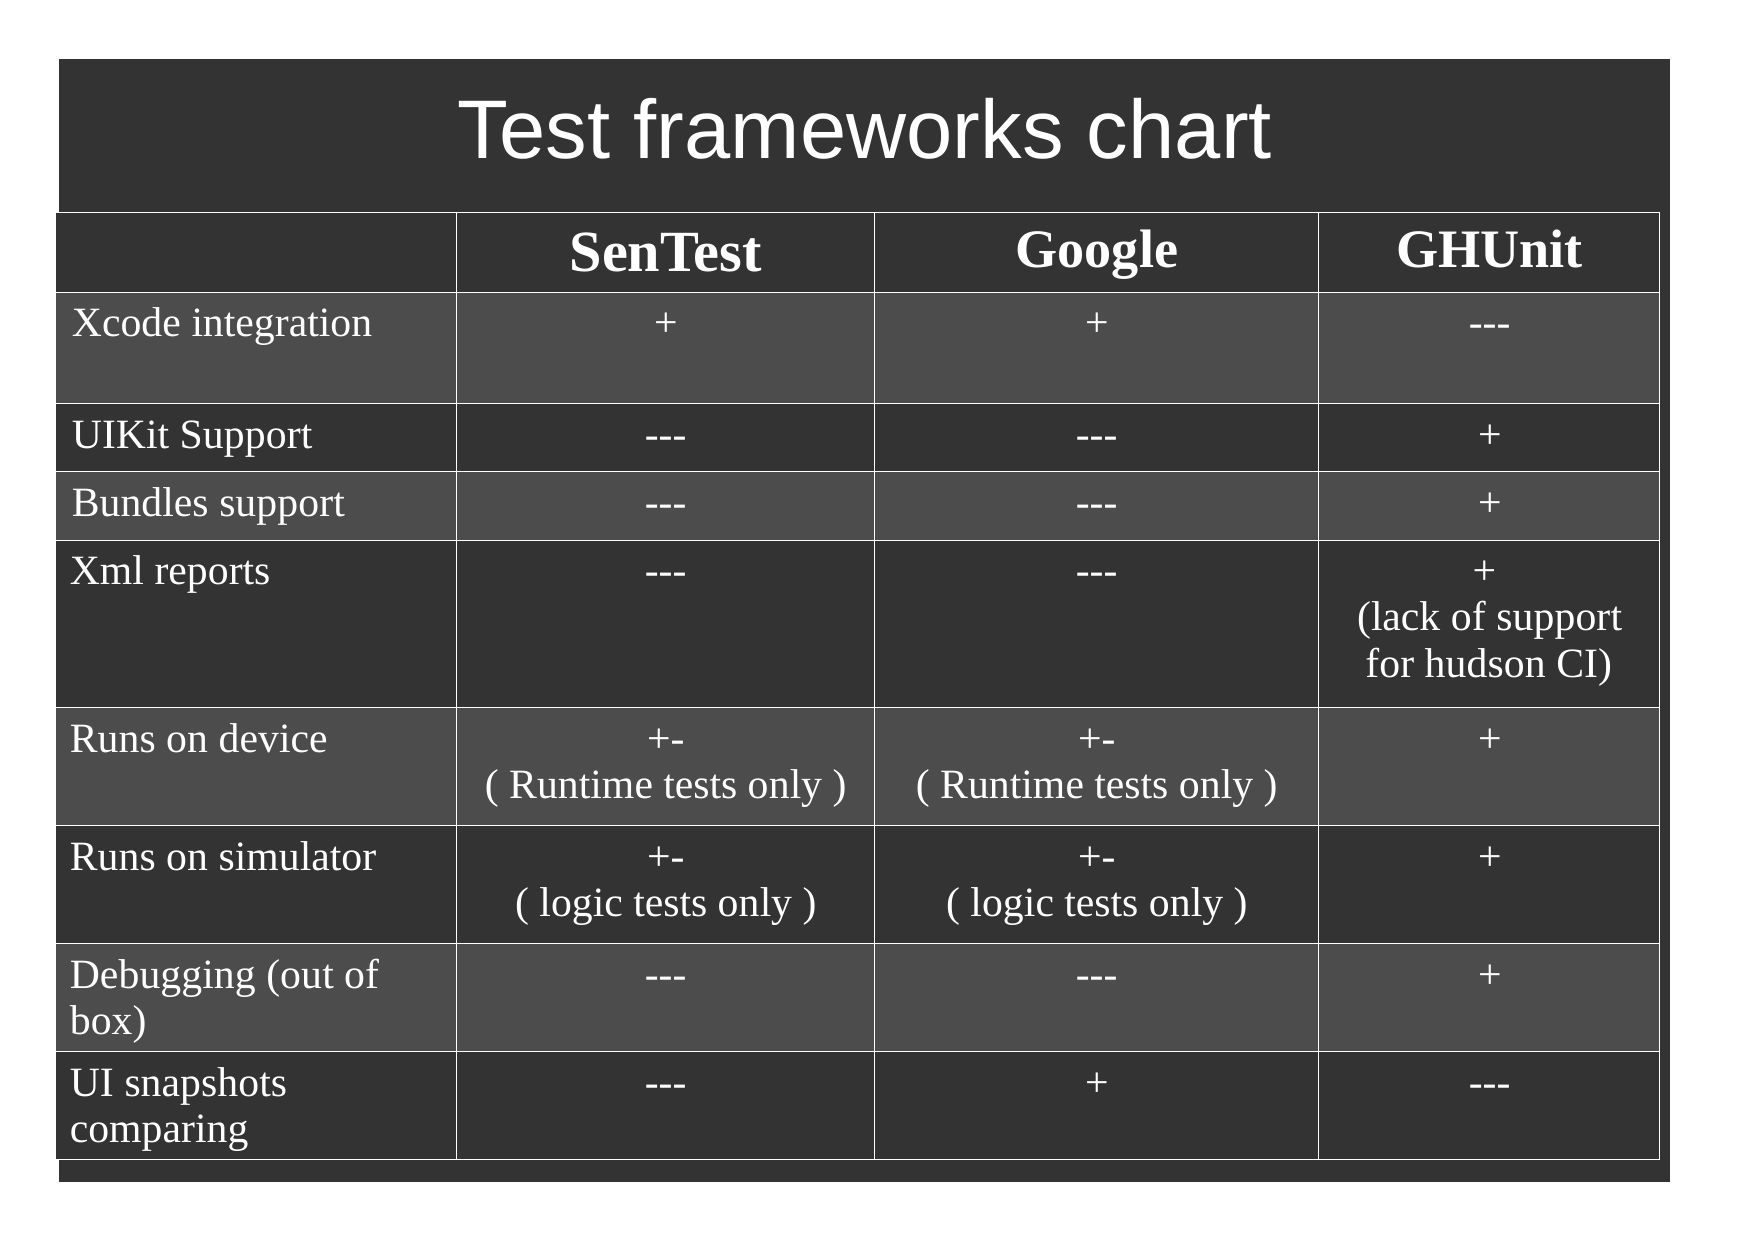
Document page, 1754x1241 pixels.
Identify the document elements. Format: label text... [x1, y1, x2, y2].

table_cell Runs on simulator [56, 826, 456, 943]
table_cell --- [1319, 293, 1659, 403]
table_cell --- [875, 944, 1318, 1051]
table_header [56, 213, 456, 292]
table_cell Xcode integration [56, 293, 456, 403]
table_cell + [1319, 826, 1659, 943]
title Test frameworks chart [140, 43, 1591, 212]
table_cell + [1319, 404, 1659, 471]
table_cell --- [875, 541, 1318, 707]
table_cell UIKit Support [56, 404, 456, 471]
table_cell Debugging (out of box) [56, 944, 456, 1051]
table_cell --- [875, 404, 1318, 471]
table_cell + [1319, 708, 1659, 825]
table_cell --- [457, 472, 874, 540]
table_cell +- ( logic tests only ) [875, 826, 1318, 943]
table_cell +- ( logic tests only ) [457, 826, 874, 943]
table_cell --- [457, 1052, 874, 1159]
table_header GHUnit [1319, 213, 1659, 292]
table_cell +- ( Runtime tests only ) [457, 708, 874, 825]
table_cell +- ( Runtime tests only ) [875, 708, 1318, 825]
table_cell + [875, 1052, 1318, 1159]
table_cell --- [1319, 1052, 1659, 1159]
table_cell --- [457, 404, 874, 471]
table_cell + [457, 293, 874, 403]
table_cell + [1319, 944, 1659, 1051]
table_cell + [1319, 472, 1659, 540]
table_header Google [875, 213, 1318, 292]
table_cell Runs on device [56, 708, 456, 825]
table_cell --- [457, 944, 874, 1051]
table_cell Xml reports [56, 541, 456, 707]
table_cell + (lack of support for hudson CI) [1319, 541, 1659, 707]
table_cell --- [457, 541, 874, 707]
table_header SenTest [457, 213, 874, 292]
table_cell + [875, 293, 1318, 403]
table_cell UI snapshots comparing [56, 1052, 456, 1159]
table_cell Bundles support [56, 472, 456, 540]
table_cell --- [875, 472, 1318, 540]
